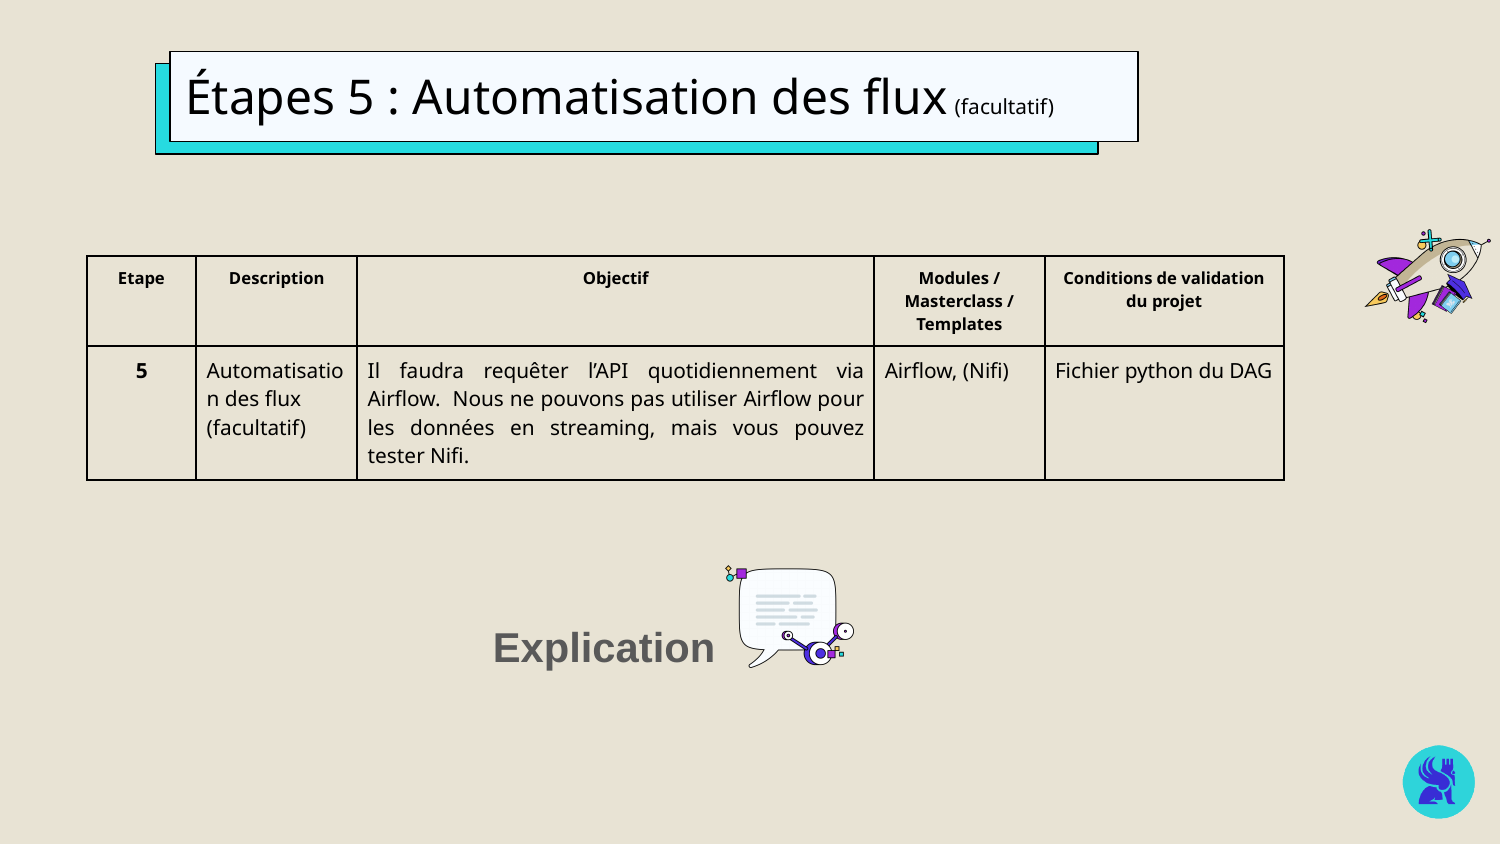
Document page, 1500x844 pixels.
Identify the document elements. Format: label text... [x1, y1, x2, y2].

picture [1355, 197, 1500, 350]
table_cell Il faudra requêter l’API quotidiennement via Airflow. Nous ne pouvons pas utiliser Airflow pour les données en streaming, mais vous pouvez tester Nifi. [358, 347, 873, 479]
table_header Description [197, 257, 356, 345]
table_cell Fichier python du DAG [1046, 347, 1283, 479]
table_cell 5 [88, 347, 195, 479]
table_header Etape [88, 257, 195, 345]
table_header Conditions de validation du projet [1046, 257, 1283, 345]
table_header Objectif [358, 257, 873, 345]
table_cell Airflow, (Nifi) [875, 347, 1044, 479]
picture [725, 565, 854, 668]
text_box [155, 63, 1098, 154]
title Étapes 5 : Automatisation des flux (facultatif) [170, 51, 1138, 142]
table_header Modules / Masterclass / Templates [875, 257, 1044, 345]
text_box Explication [232, 605, 976, 686]
table_cell Automatisation des flux (facultatif) [197, 347, 356, 479]
picture [1402, 745, 1475, 819]
